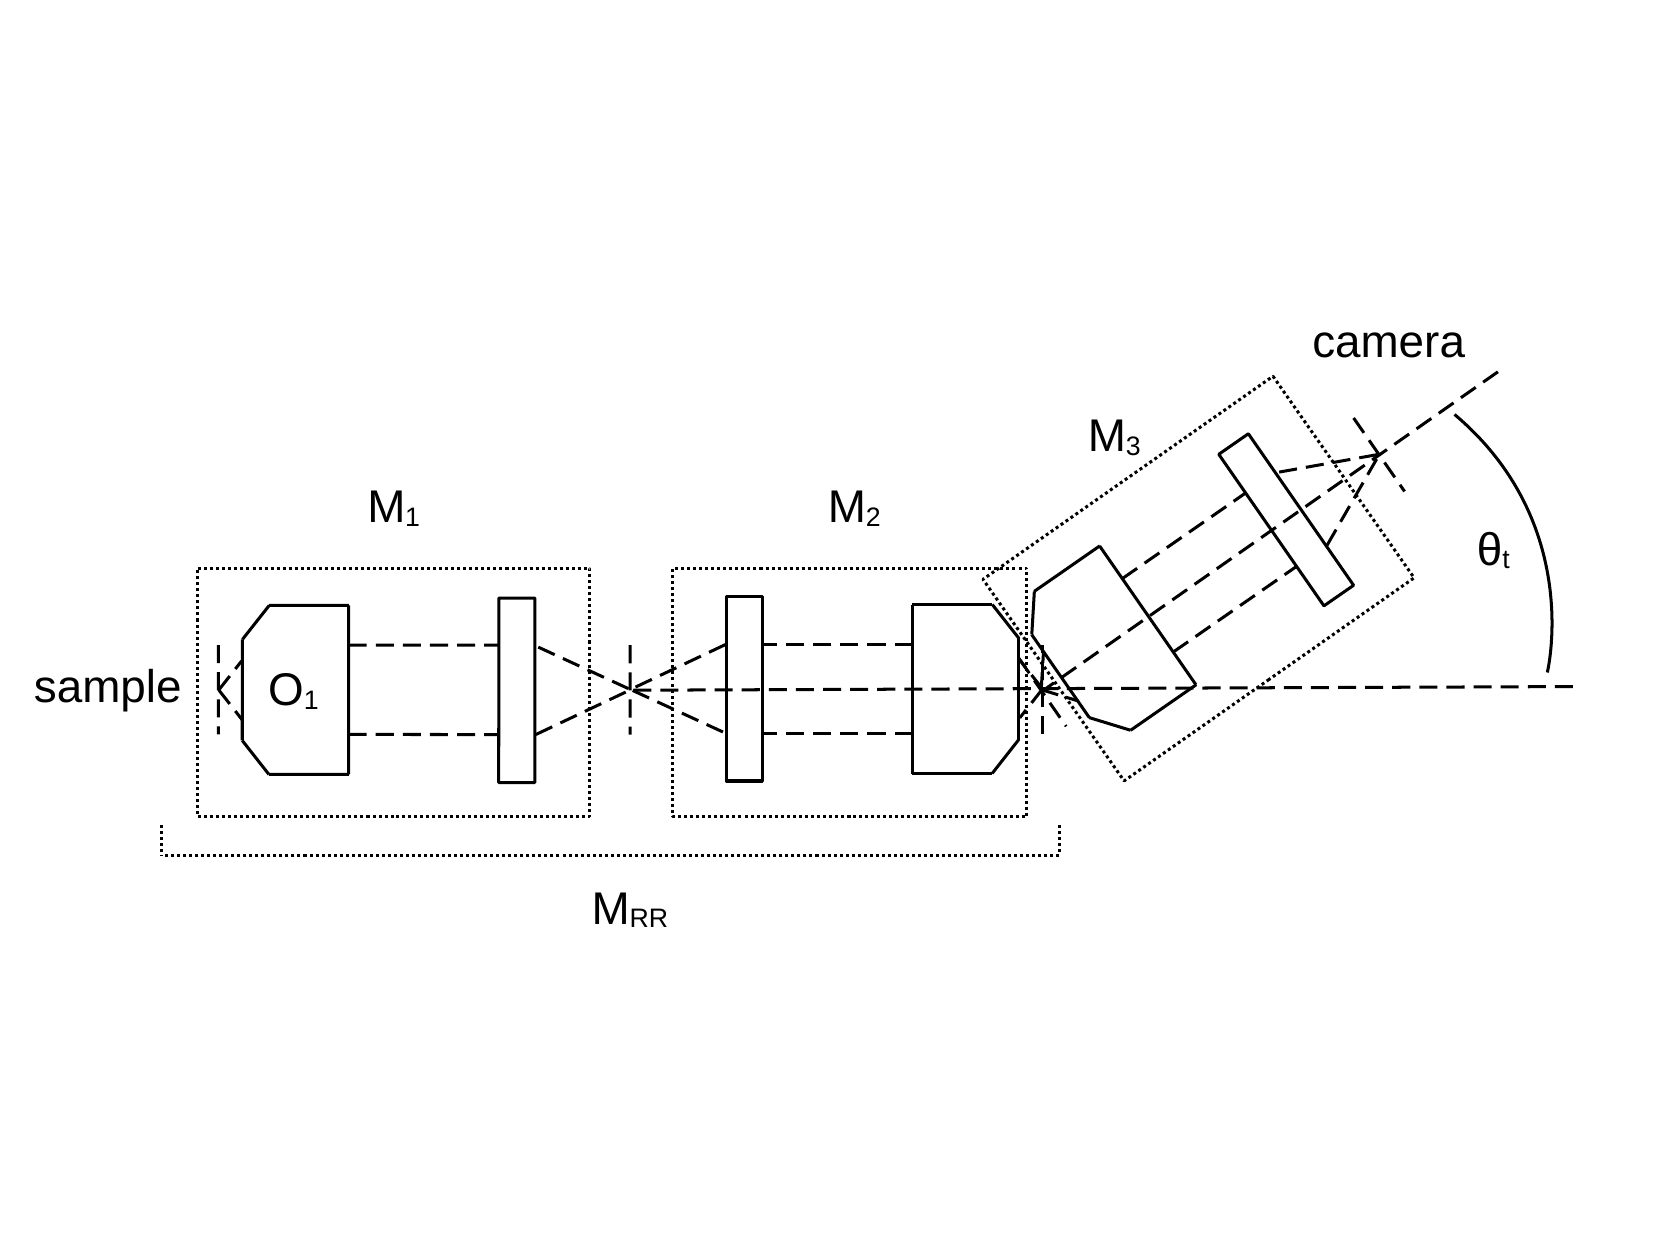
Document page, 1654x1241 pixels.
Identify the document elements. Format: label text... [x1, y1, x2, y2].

text_box MRR [563, 875, 697, 961]
text_box camera [1279, 308, 1498, 427]
text_box sample [17, 653, 199, 771]
text_box M1 [327, 473, 460, 559]
text_box O1 [227, 656, 360, 743]
text_box M2 [788, 473, 921, 560]
text_box θt [1436, 516, 1550, 592]
text_box M3 [1048, 402, 1181, 489]
